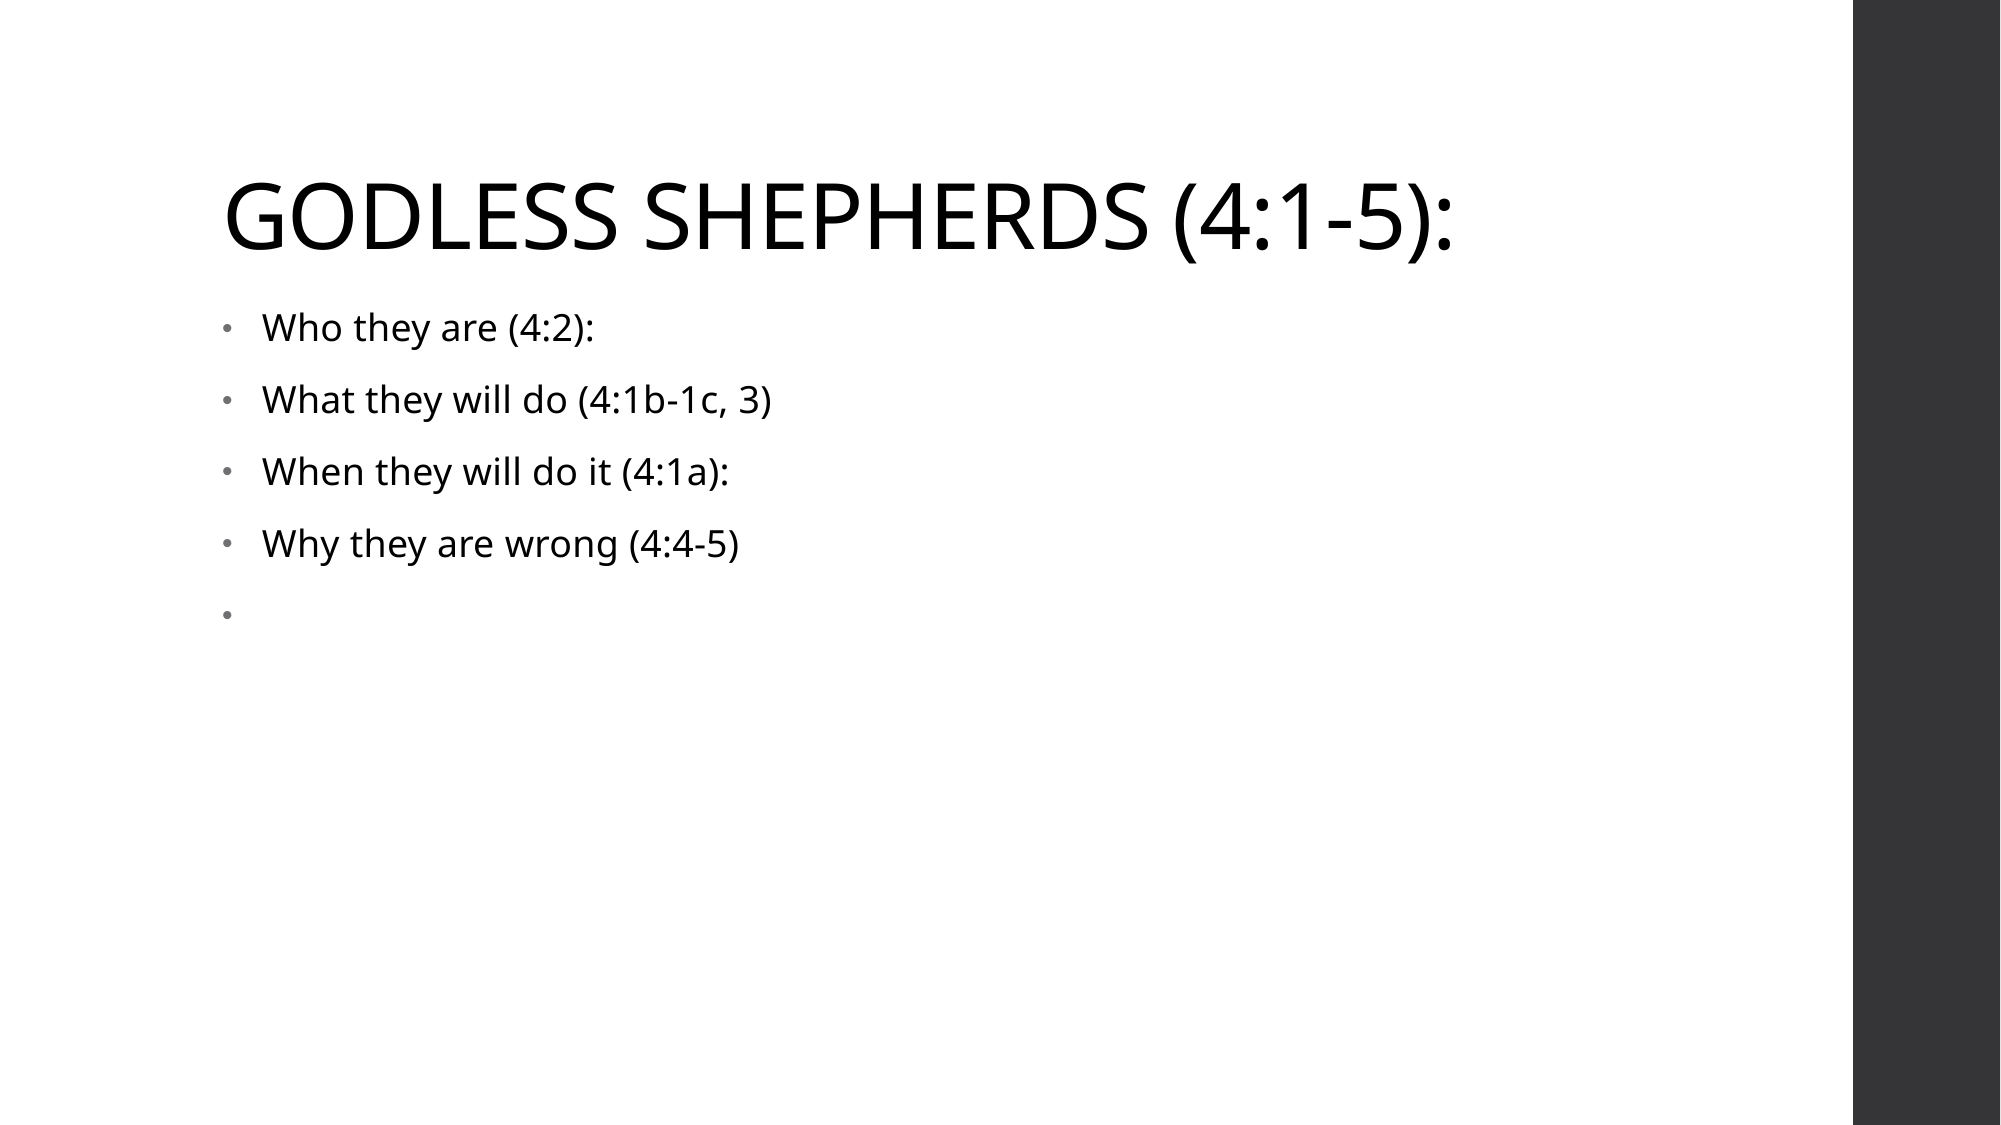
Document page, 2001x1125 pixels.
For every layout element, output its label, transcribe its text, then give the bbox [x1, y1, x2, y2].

list Who they are (4:2): What they will do (4:1b-1c, 3) When they will do it (4:1a): Why they are wrong (4:4-5) [206, 299, 1617, 1014]
title GODLESS SHEPHERDS (4:1-5): [206, 60, 1797, 278]
